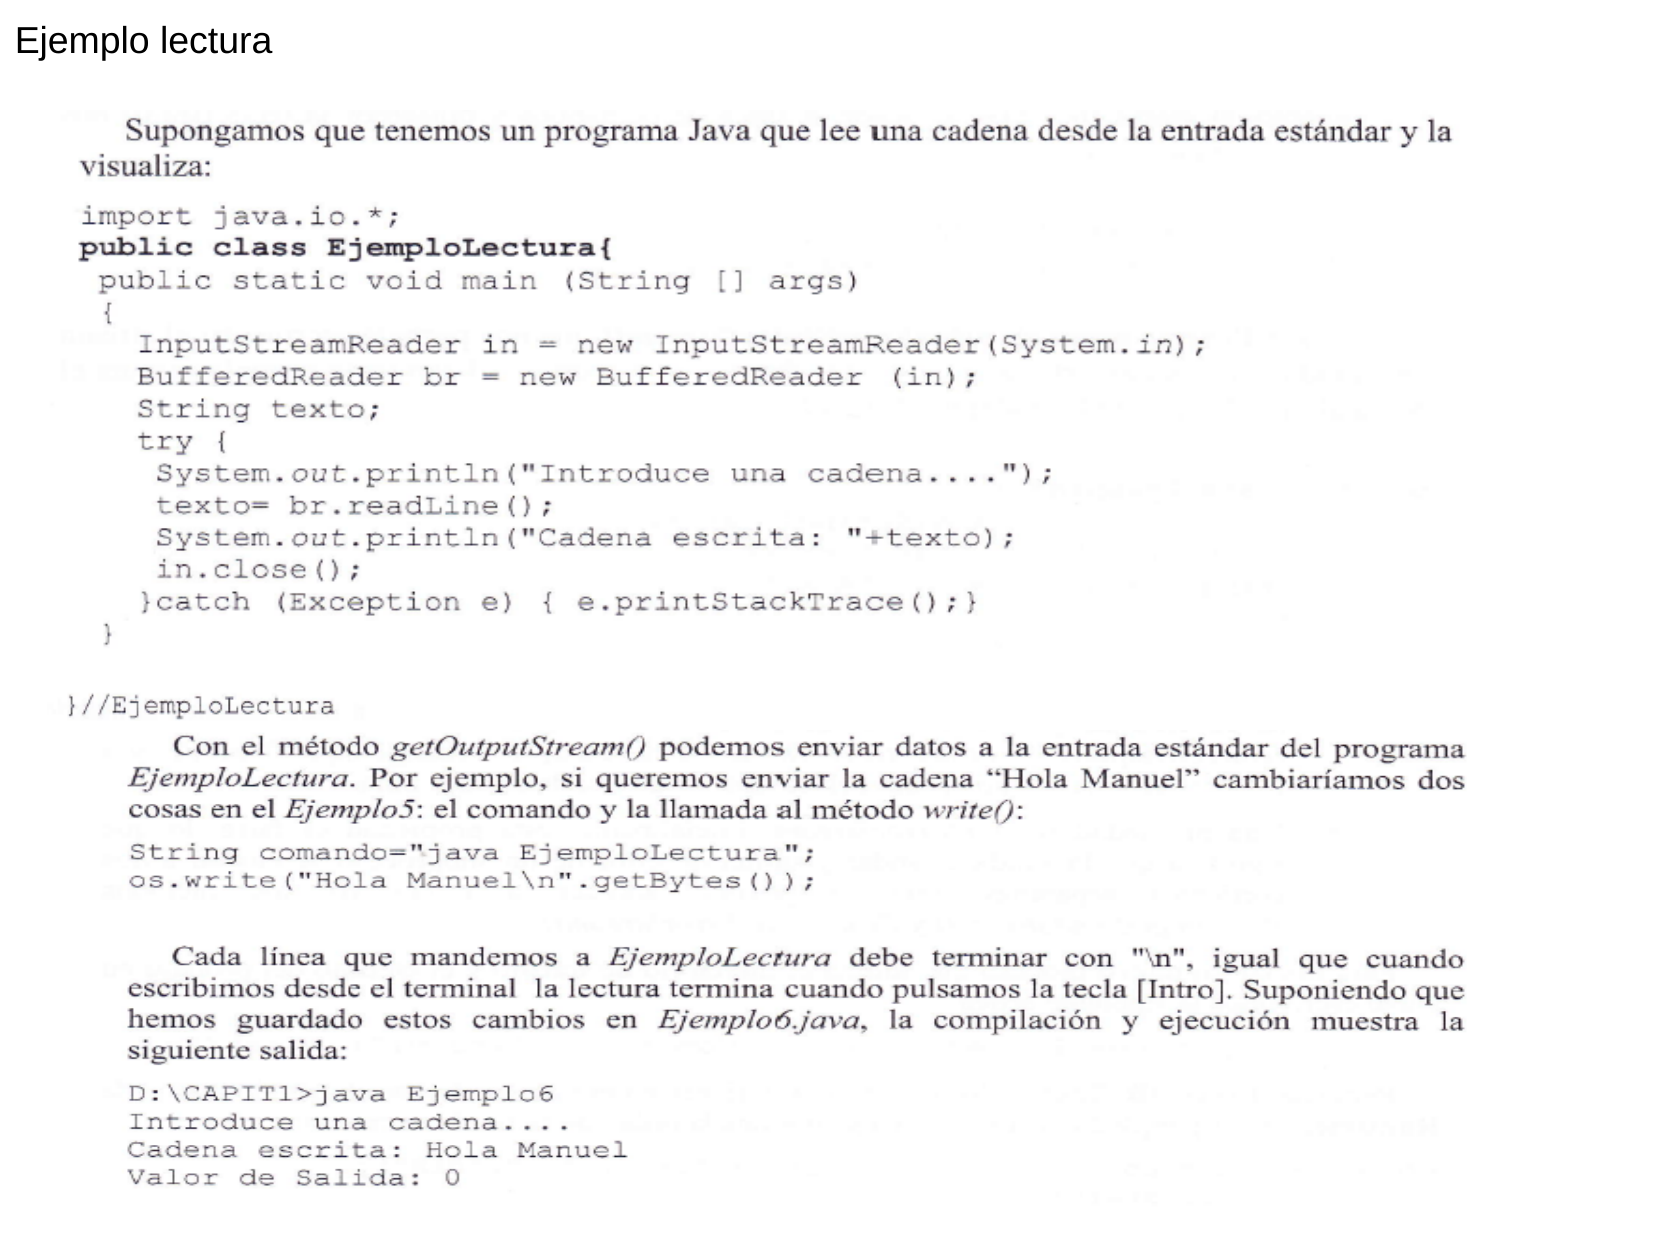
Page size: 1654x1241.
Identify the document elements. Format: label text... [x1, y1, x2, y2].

picture [35, 110, 1477, 662]
picture [47, 687, 367, 721]
text_box Ejemplo lectura [0, 11, 1607, 111]
picture [70, 730, 1489, 1217]
